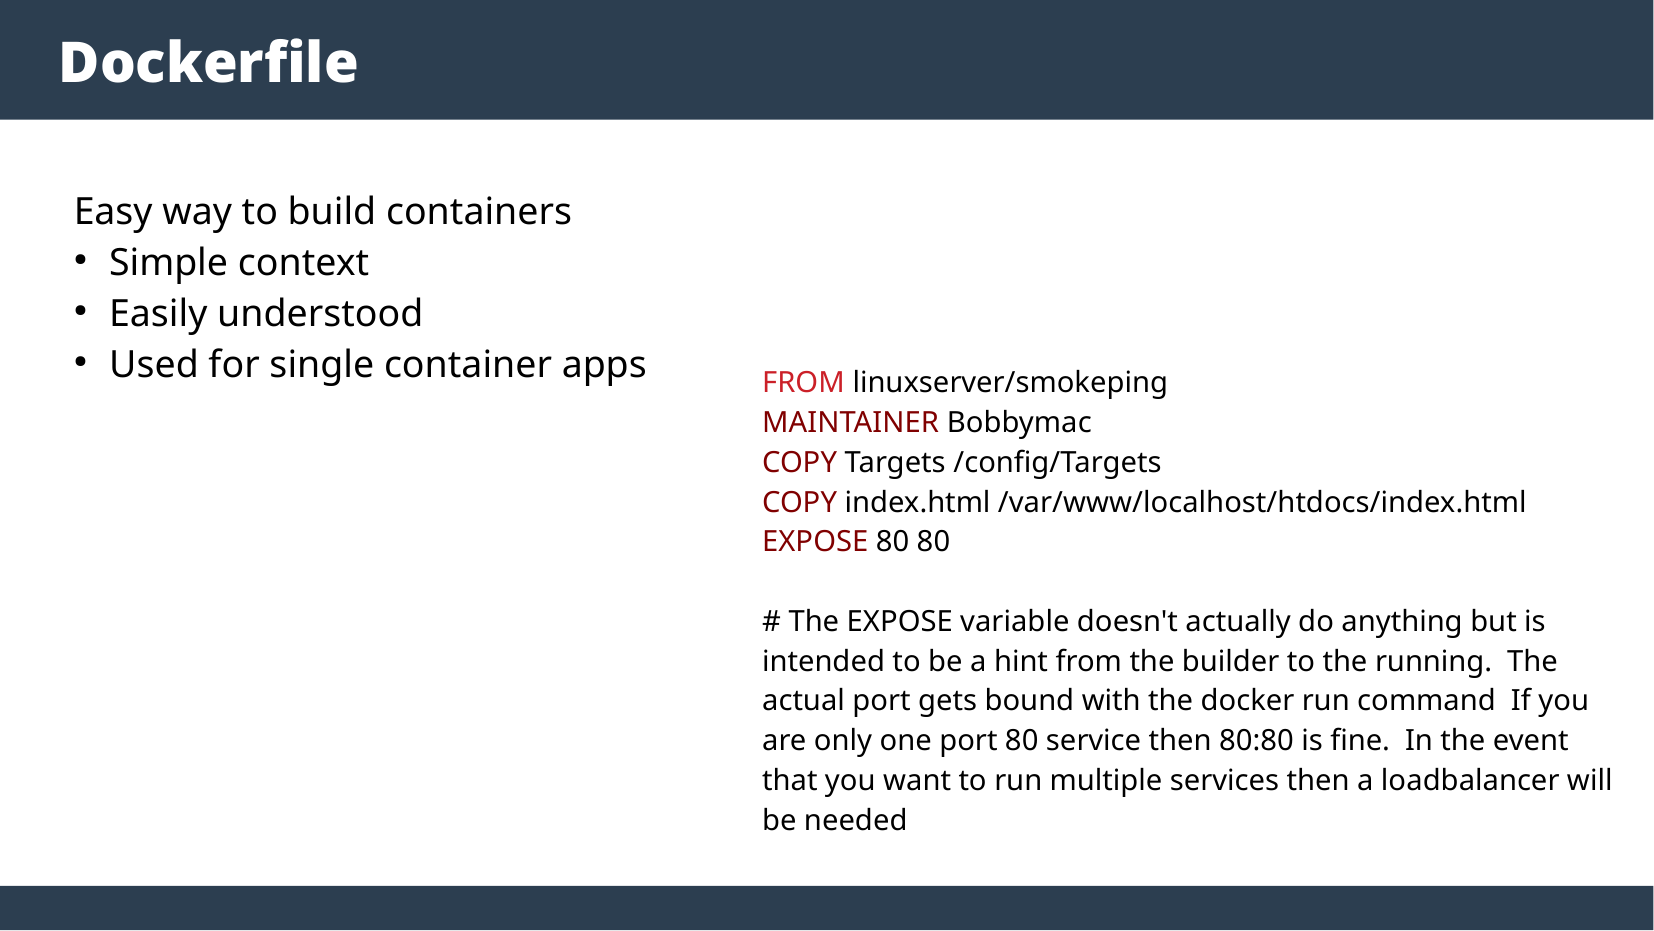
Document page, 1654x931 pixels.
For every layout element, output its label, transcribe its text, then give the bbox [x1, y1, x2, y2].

text_box FROM linuxserver/smokeping MAINTAINER Bobbymac COPY Targets /config/Targets COPY index.html /var/www/localhost/htdocs/index.html EXPOSE 80 80 # The EXPOSE variable doesn't actually do anything but is intended to be a hint from the builder to the running. The actual port gets bound with the docker run command If you are only one port 80 service then 80:80 is fine. In the event that you want to run multiple services then a loadbalancer will be needed [747, 354, 1634, 864]
title Dockerfile [59, 1, 1595, 120]
text_box Easy way to build containers Simple context Easily understood Used for single container apps [59, 177, 827, 367]
